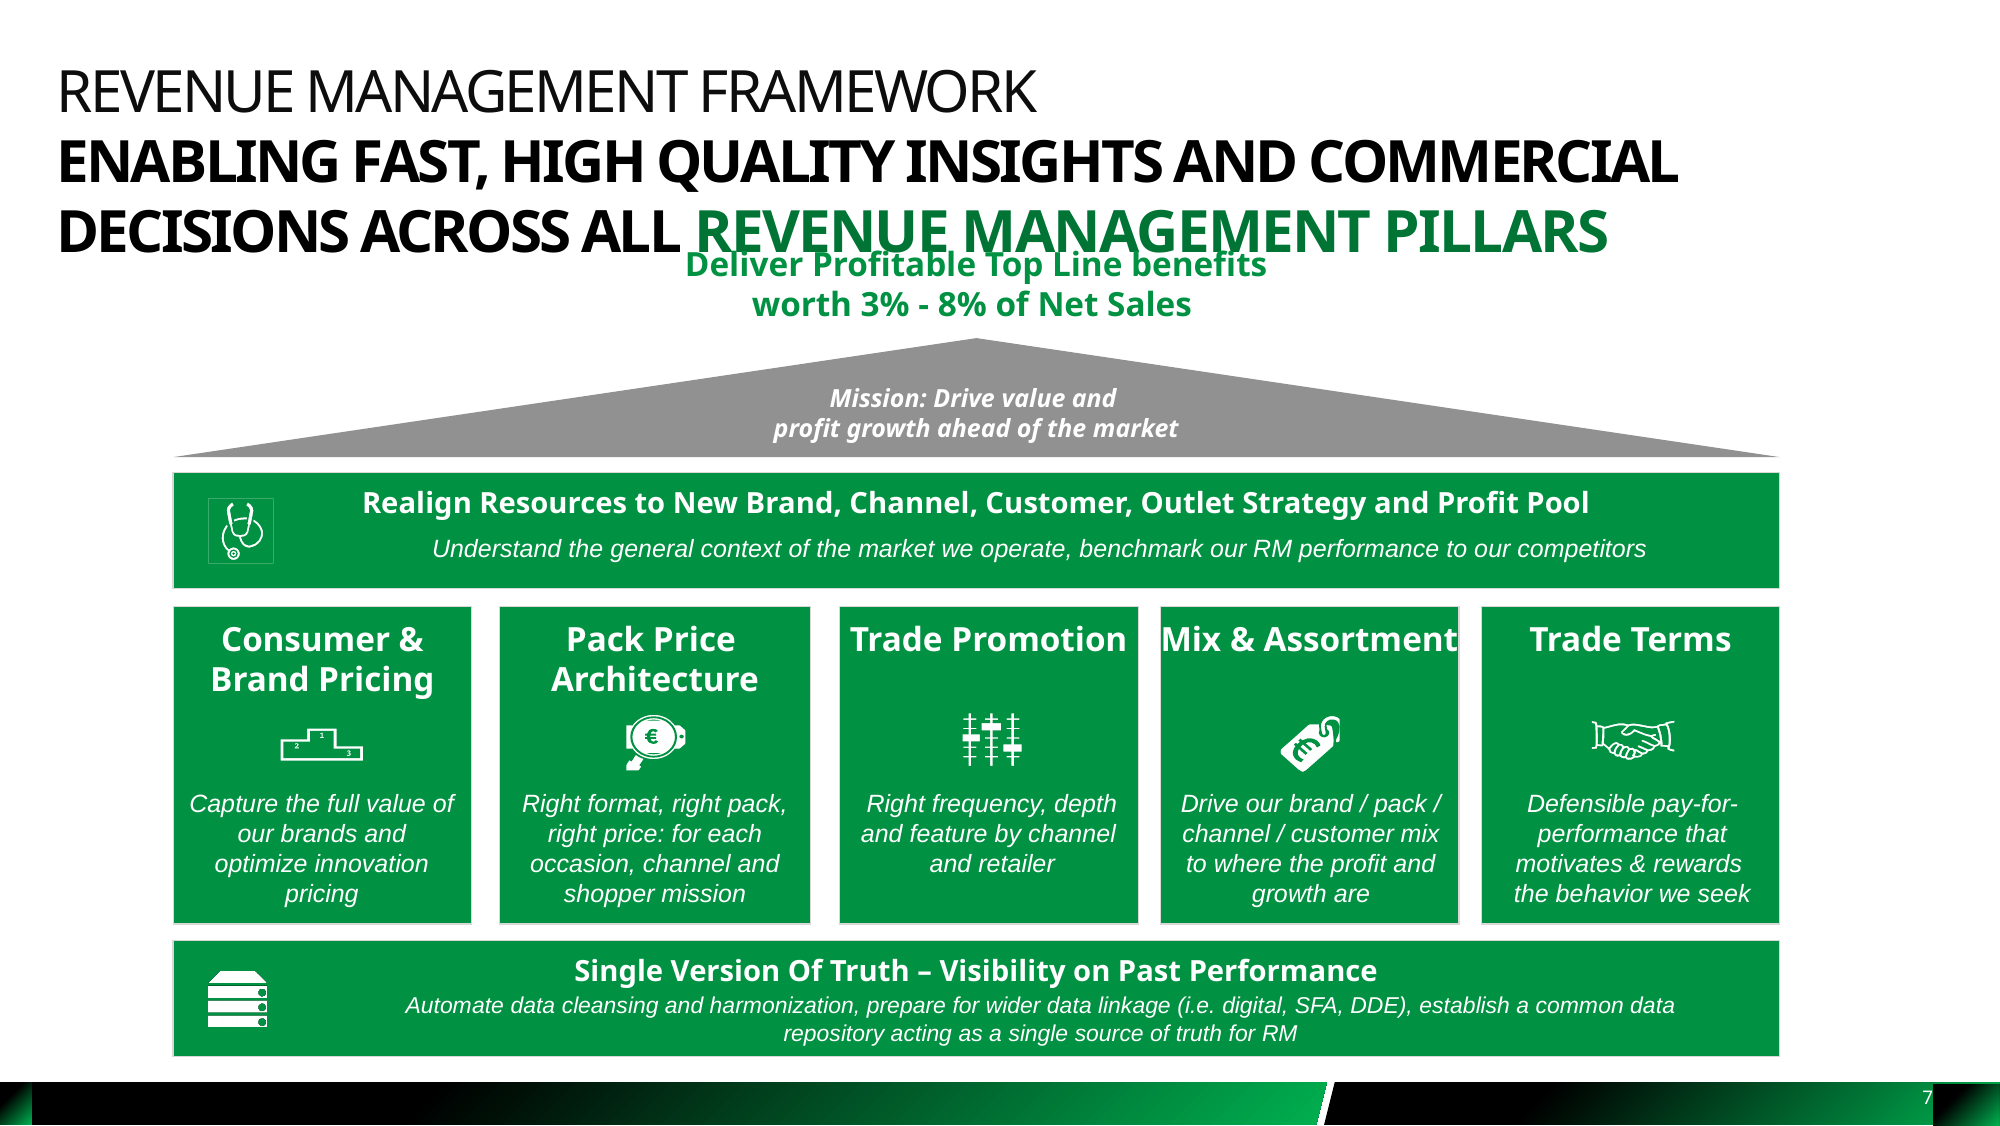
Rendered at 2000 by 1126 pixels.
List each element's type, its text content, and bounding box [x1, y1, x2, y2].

text_box Mix & Assortment [1160, 606, 1460, 924]
text_box Defensible pay-for- performance that motivates & rewards the behavior we seek [1483, 780, 1782, 915]
text_box Right frequency, depth and feature by channel and retailer [843, 780, 1142, 885]
text_box Drive our brand / pack / channel / customer mix to where the profit and growth are [1162, 780, 1461, 915]
title REVENUE MANAGEMENT FRAMEWORK ENABLING FAST, HIGH QUALITY INSIGHTS AND COMMERCIAL DECISIONS ACROSS ALL REVENUE MANAGEMENT PILLARS [56, 54, 1944, 182]
text_box Trade Terms [1481, 606, 1780, 924]
text_box [1585, 692, 1680, 777]
text_box [1270, 703, 1352, 779]
text_box Mission: Drive value and profit growth ahead of the market [173, 338, 1780, 458]
text_box Pack Price Architecture [499, 606, 811, 780]
picture [208, 971, 267, 1027]
text_box Automate data cleansing and harmonization, prepare for wider data linkage (i.e. digital, SFA, DDE), establish a common data repository acting as a single source of truth for RM [338, 983, 1744, 1054]
text_box Trade Promotion [839, 606, 1139, 924]
text_box [952, 703, 1031, 773]
text_box Understand the general context of the market we operate, benchmark our RM performance to our competitors [338, 525, 1744, 570]
text_box Consumer & Brand Pricing [173, 606, 472, 924]
text_box Pack Price Architecture [499, 915, 811, 924]
text_box Deliver Profitable Top Line benefits worth 3% - 8% of Net Sales [640, 245, 1313, 322]
text_box Realign Resources to New Brand, Channel, Customer, Outlet Strategy and Profit Pool [173, 472, 1780, 589]
text_box Right format, right pack, right price: for each occasion, channel and shopper mission [499, 780, 811, 915]
text_box [273, 703, 368, 780]
text_box [208, 498, 274, 564]
text_box Single Version Of Truth – Visibility on Past Performance [173, 940, 1780, 1057]
text_box Capture the full value of our brands and optimize innovation pricing [173, 780, 471, 915]
text_box [615, 703, 695, 773]
